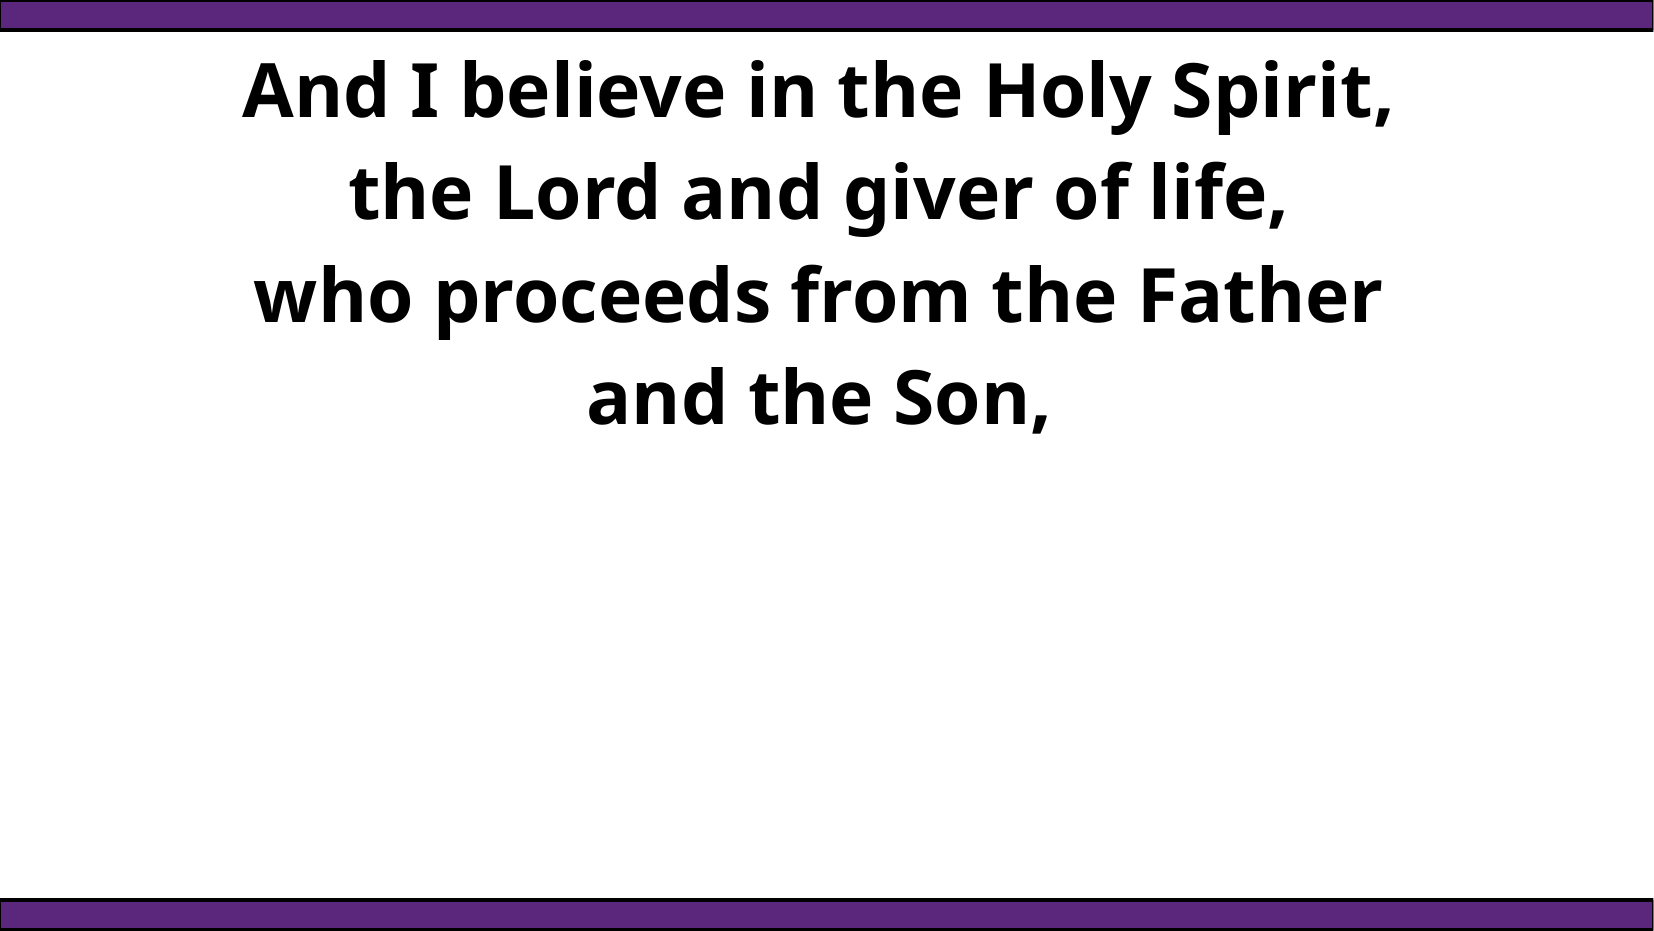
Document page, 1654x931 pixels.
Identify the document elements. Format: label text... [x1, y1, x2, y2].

text_box And I believe in the Holy Spirit, the Lord and giver of life, who proceeds from the Father and the Son, [60, 30, 1579, 445]
text_box [0, 0, 1654, 31]
text_box [0, 900, 1654, 931]
